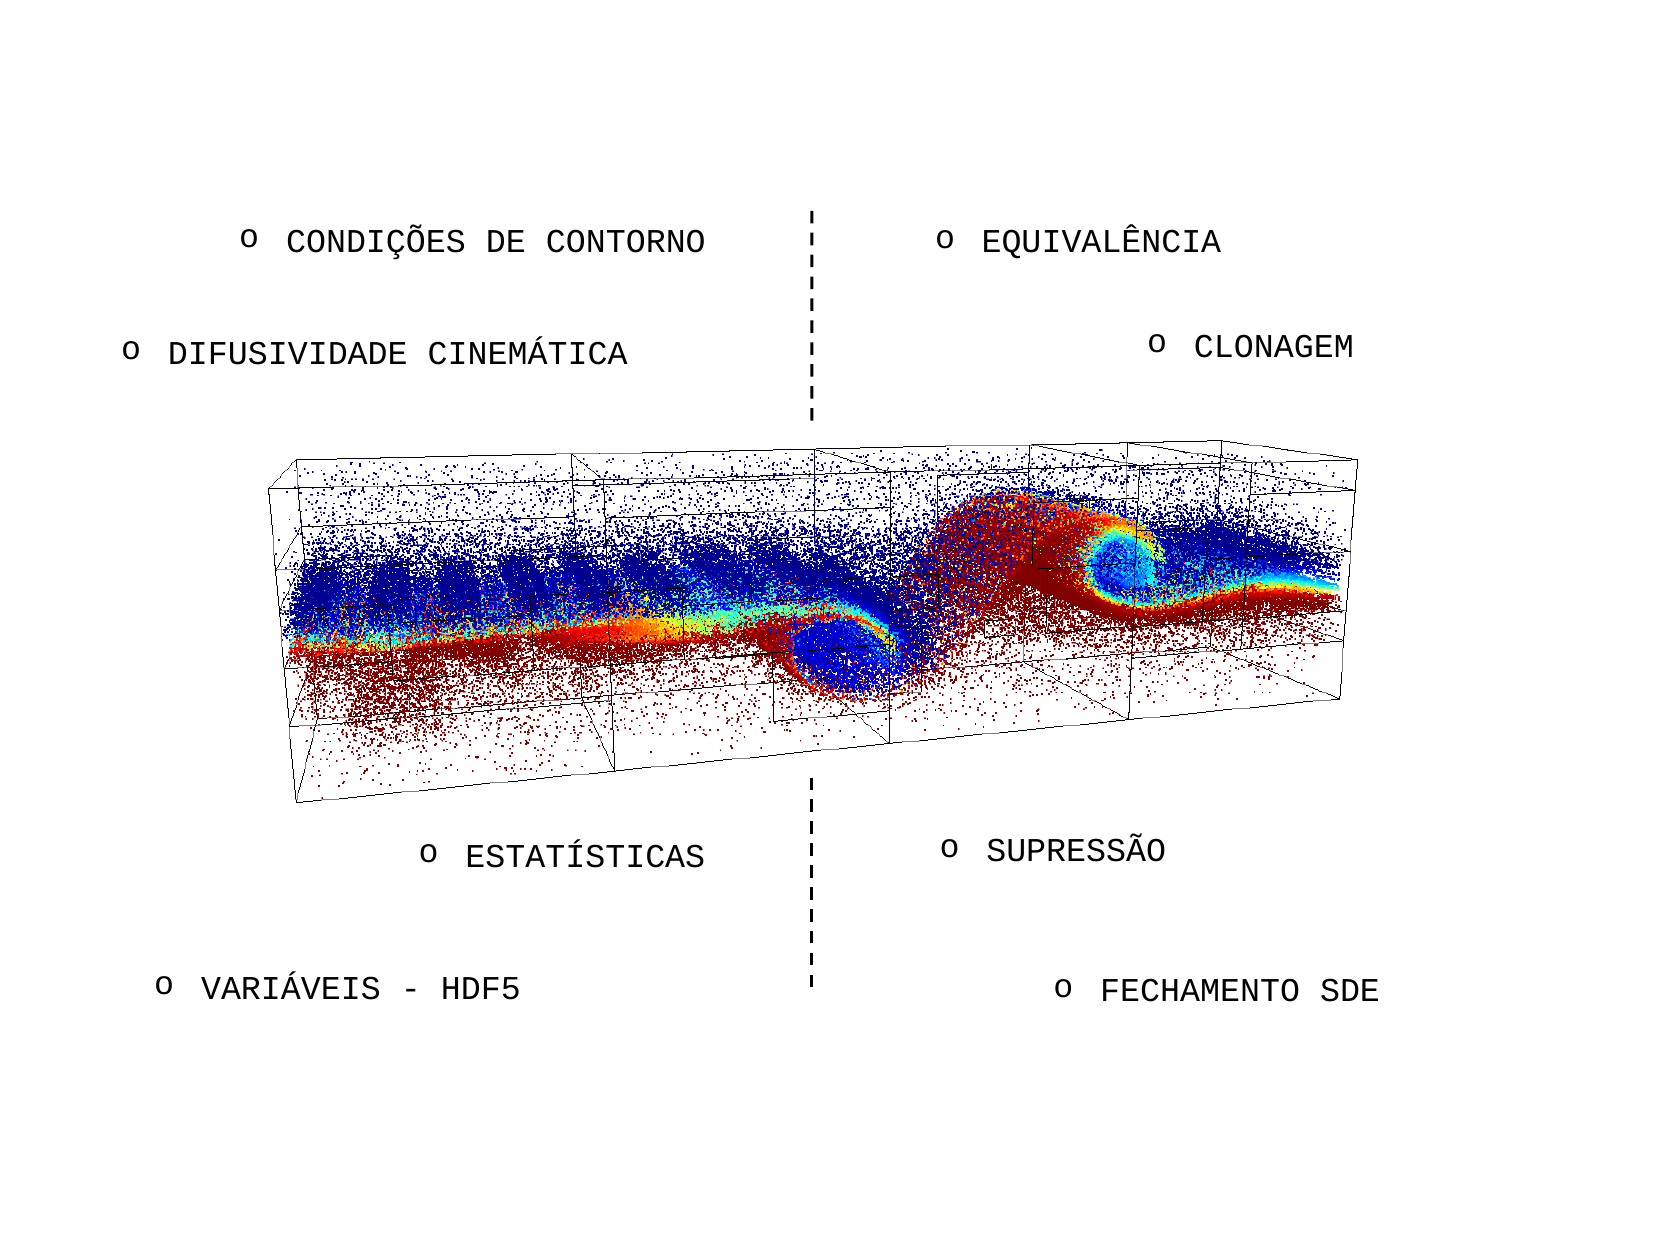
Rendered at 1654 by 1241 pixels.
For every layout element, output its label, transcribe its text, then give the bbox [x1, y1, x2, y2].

text_box VARIÁVEIS - HDF5 [139, 958, 536, 1014]
text_box CONDIÇÕES DE CONTORNO [224, 211, 721, 267]
text_box CLONAGEM [1132, 316, 1369, 372]
text_box FECHAMENTO SDE [1038, 960, 1396, 1016]
text_box ESTATÍSTICAS [403, 826, 721, 882]
text_box DIFUSIVIDADE CINEMÁTICA [106, 323, 643, 379]
text_box EQUIVALÊNCIA [920, 212, 1237, 267]
picture [258, 421, 1366, 824]
text_box SUPRESSÃO [924, 821, 1182, 876]
